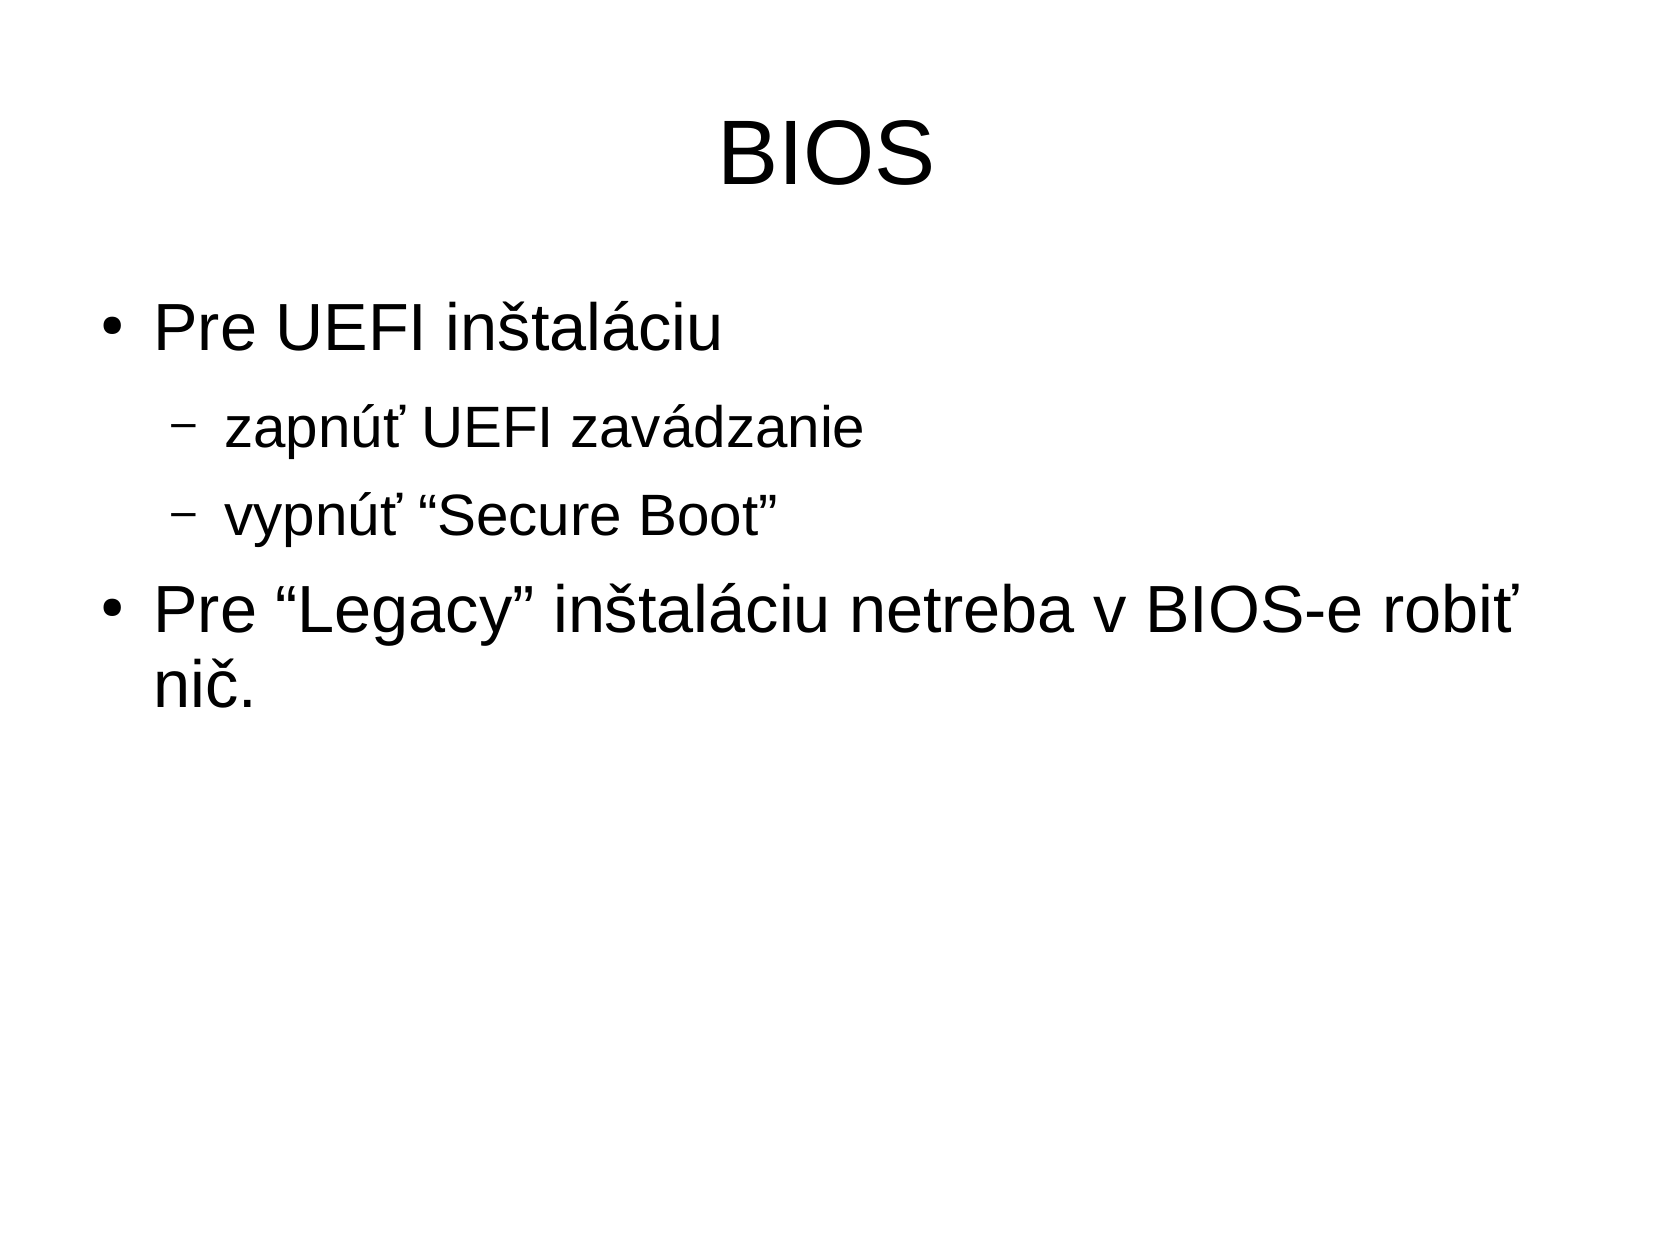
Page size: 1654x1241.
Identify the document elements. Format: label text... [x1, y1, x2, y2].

title BIOS [82, 49, 1571, 257]
list Pre UEFI inštaláciu zapnúť UEFI zavádzanie vypnúť “Secure Boot” Pre “Legacy” inštaláciu netreba v BIOS-e robiť nič. [82, 290, 1571, 1010]
